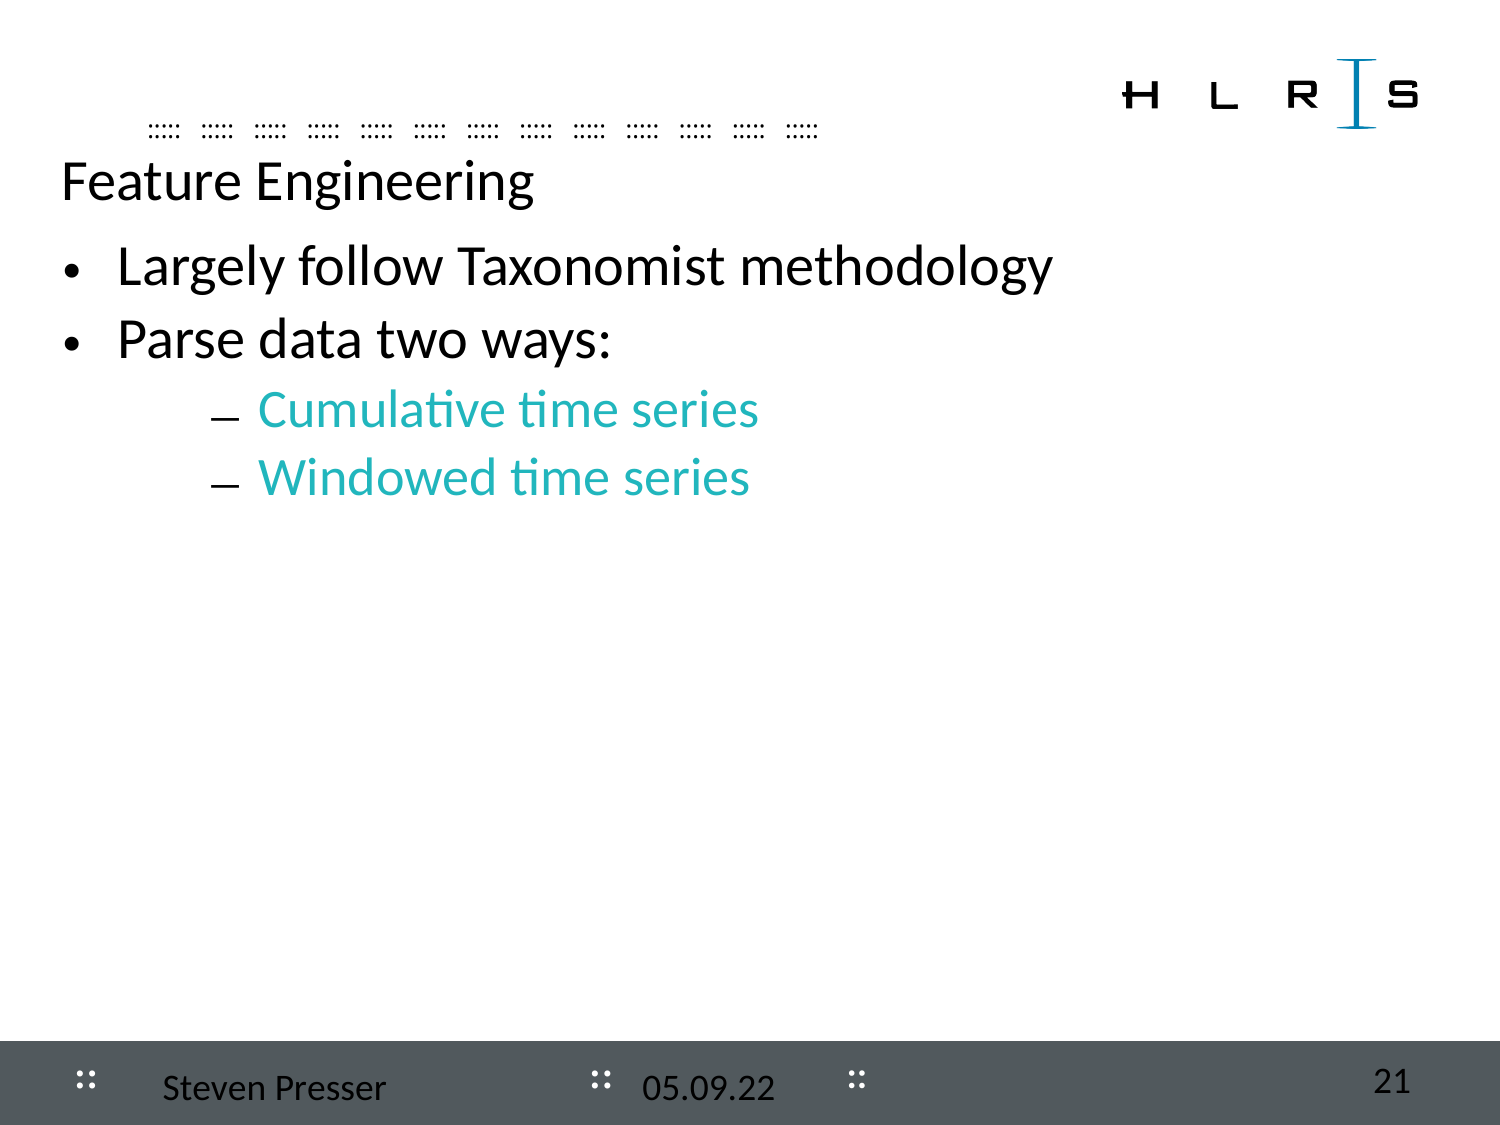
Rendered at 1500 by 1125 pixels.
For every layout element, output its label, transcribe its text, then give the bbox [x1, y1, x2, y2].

title Feature Engineering [46, 108, 1464, 234]
picture [1360, 59, 1418, 108]
picture [1122, 59, 1353, 108]
list Largely follow Taxonomist methodology Parse data two ways: Cumulative time series Windowed time series [46, 234, 1464, 977]
